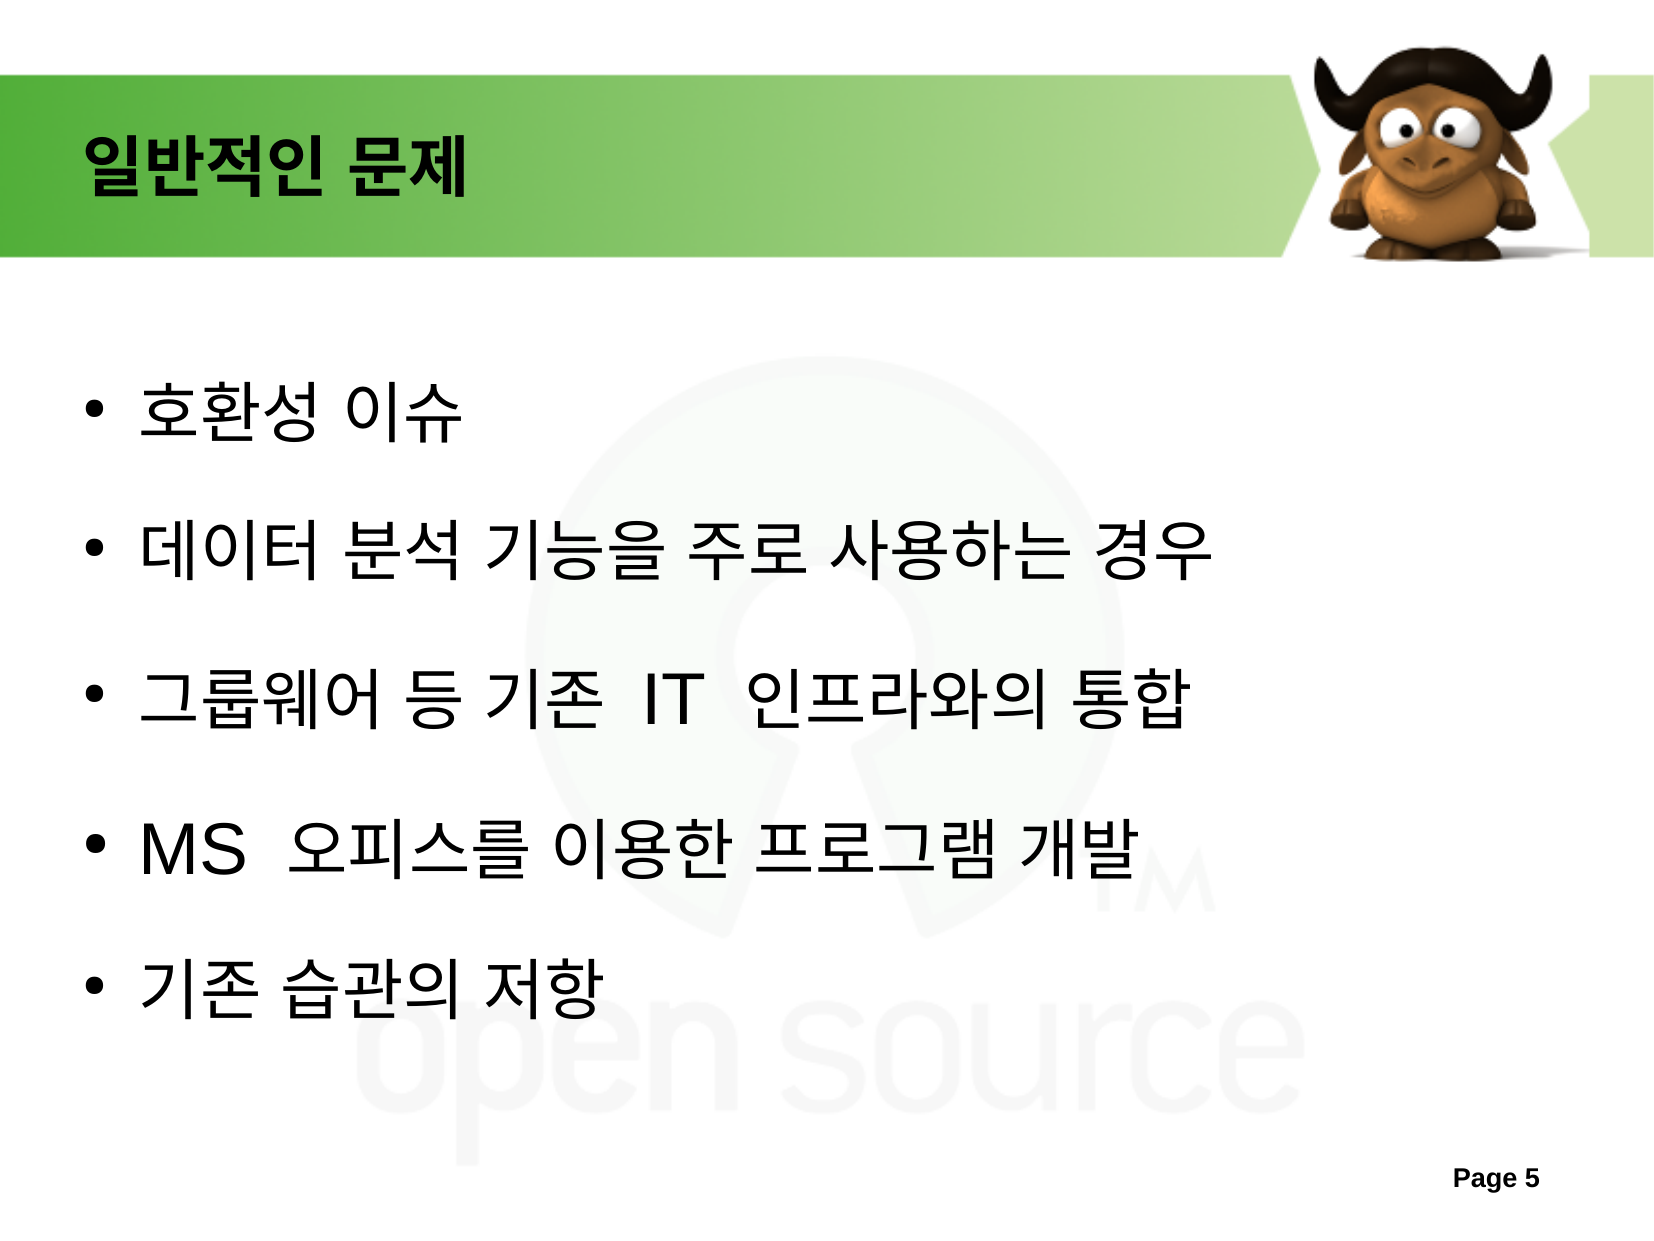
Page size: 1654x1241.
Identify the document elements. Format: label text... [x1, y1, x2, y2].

title 일반적인 문제 [82, 61, 1571, 269]
list 호환성 이슈 데이터 분석 기능을 주로 사용하는 경우 그룹웨어 등 기존 IT 인프라와의 통합 MS 오피스를 이용한 프로그램 개발 기존 습관의 저항 [82, 330, 1571, 1134]
picture [0, 0, 1654, 1241]
